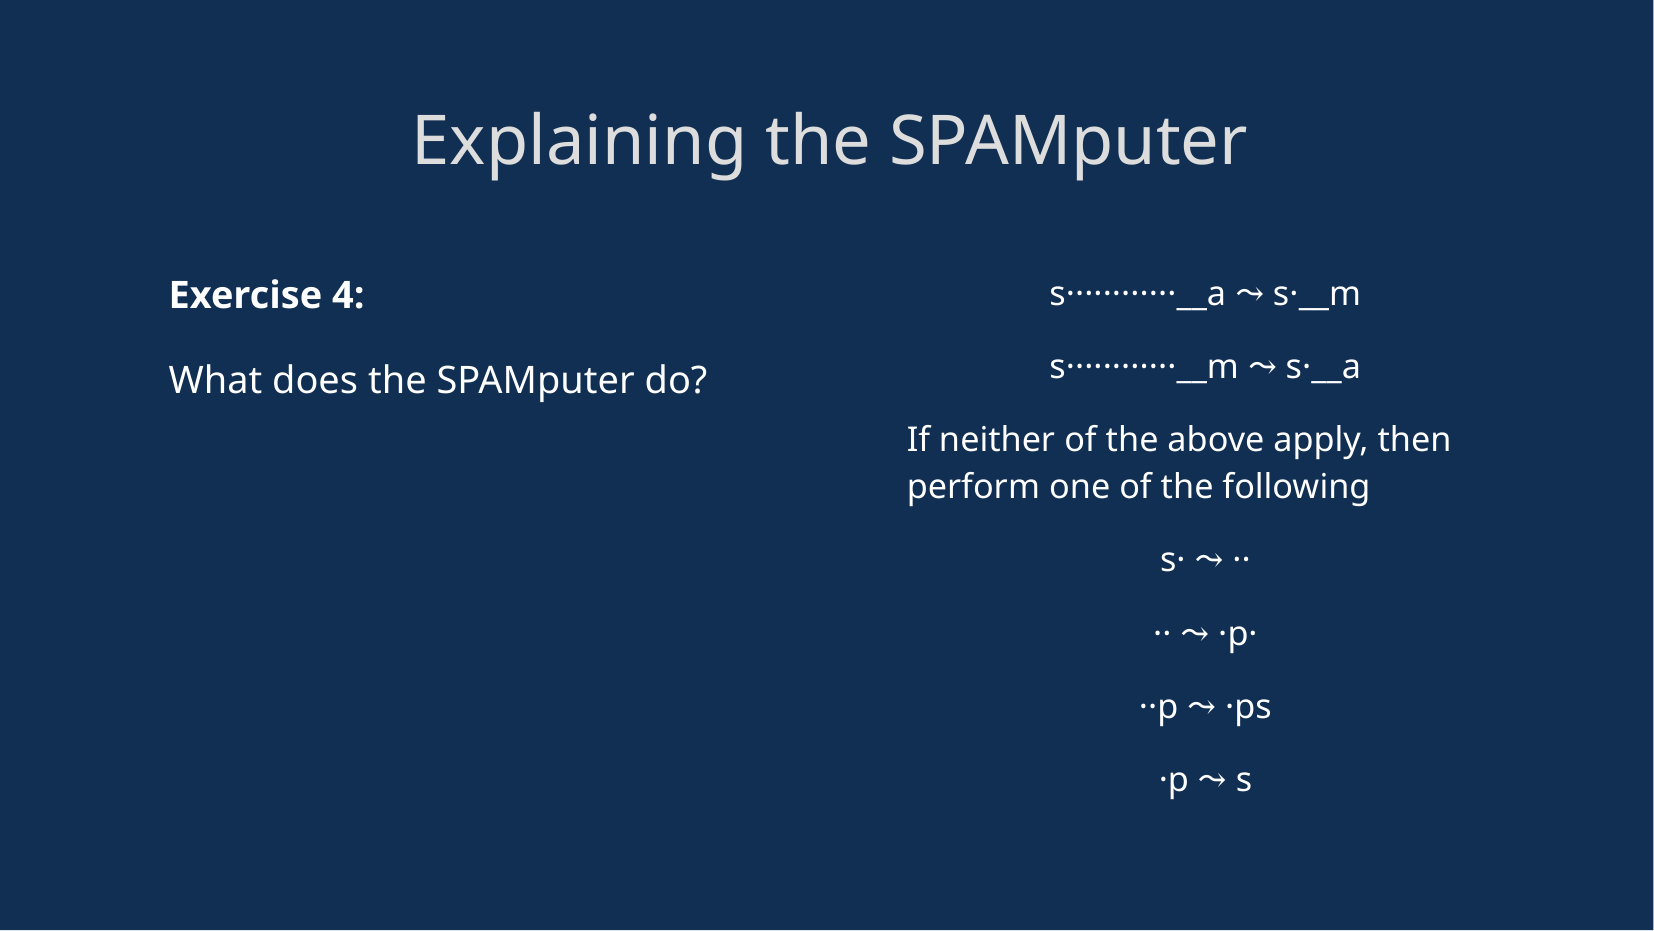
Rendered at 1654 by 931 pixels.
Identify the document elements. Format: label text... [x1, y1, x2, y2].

list s············__a ⤳ s·__m s············__m ⤳ s·__a If neither of the above apply, then perform one of the following s· ⤳ ·· ·· ⤳ ·p· ··p ⤳ ·ps ·p ⤳ s [848, 268, 1563, 806]
list Exercise 4: What does the SPAMputer do? [97, 268, 813, 806]
title Explaining the SPAMputer [97, 56, 1563, 220]
